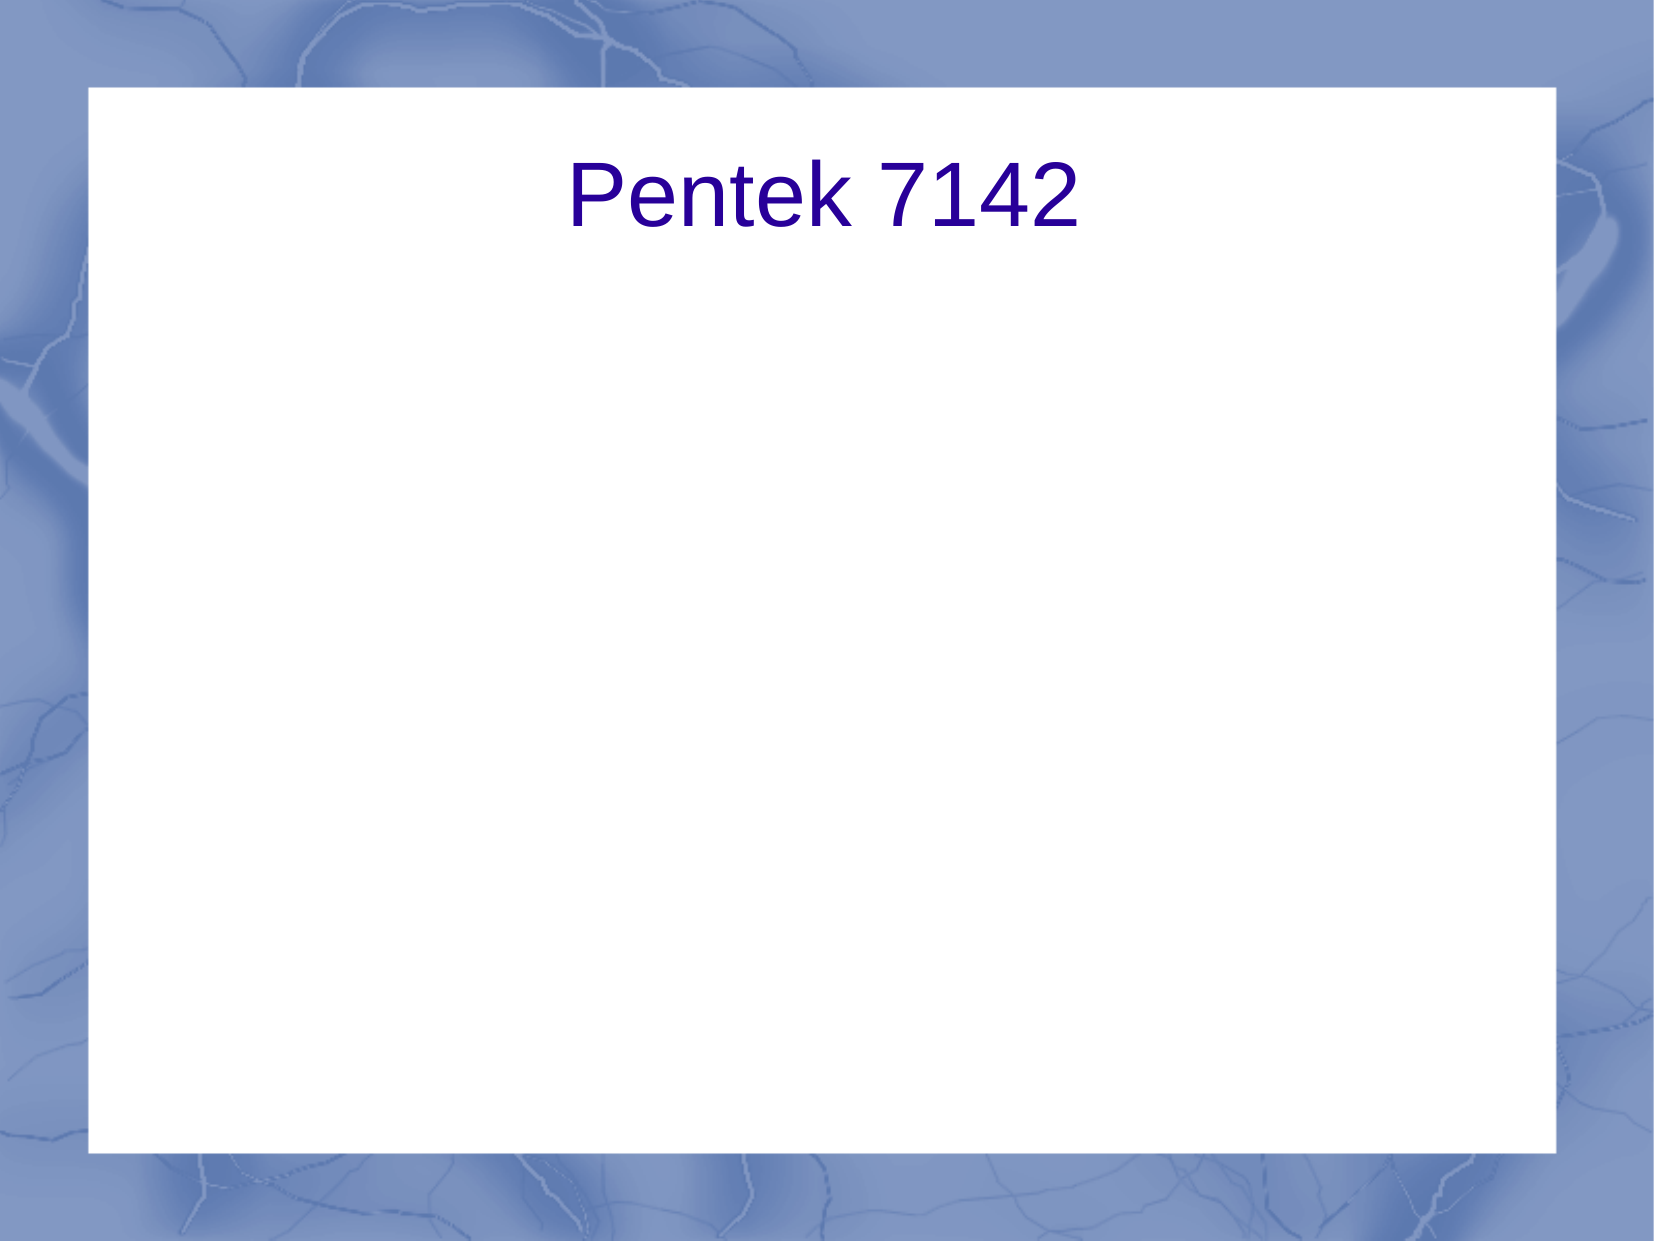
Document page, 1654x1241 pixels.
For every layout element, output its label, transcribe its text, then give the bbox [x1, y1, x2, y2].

picture [0, 0, 1654, 1241]
title Pentek 7142 [115, 90, 1533, 298]
